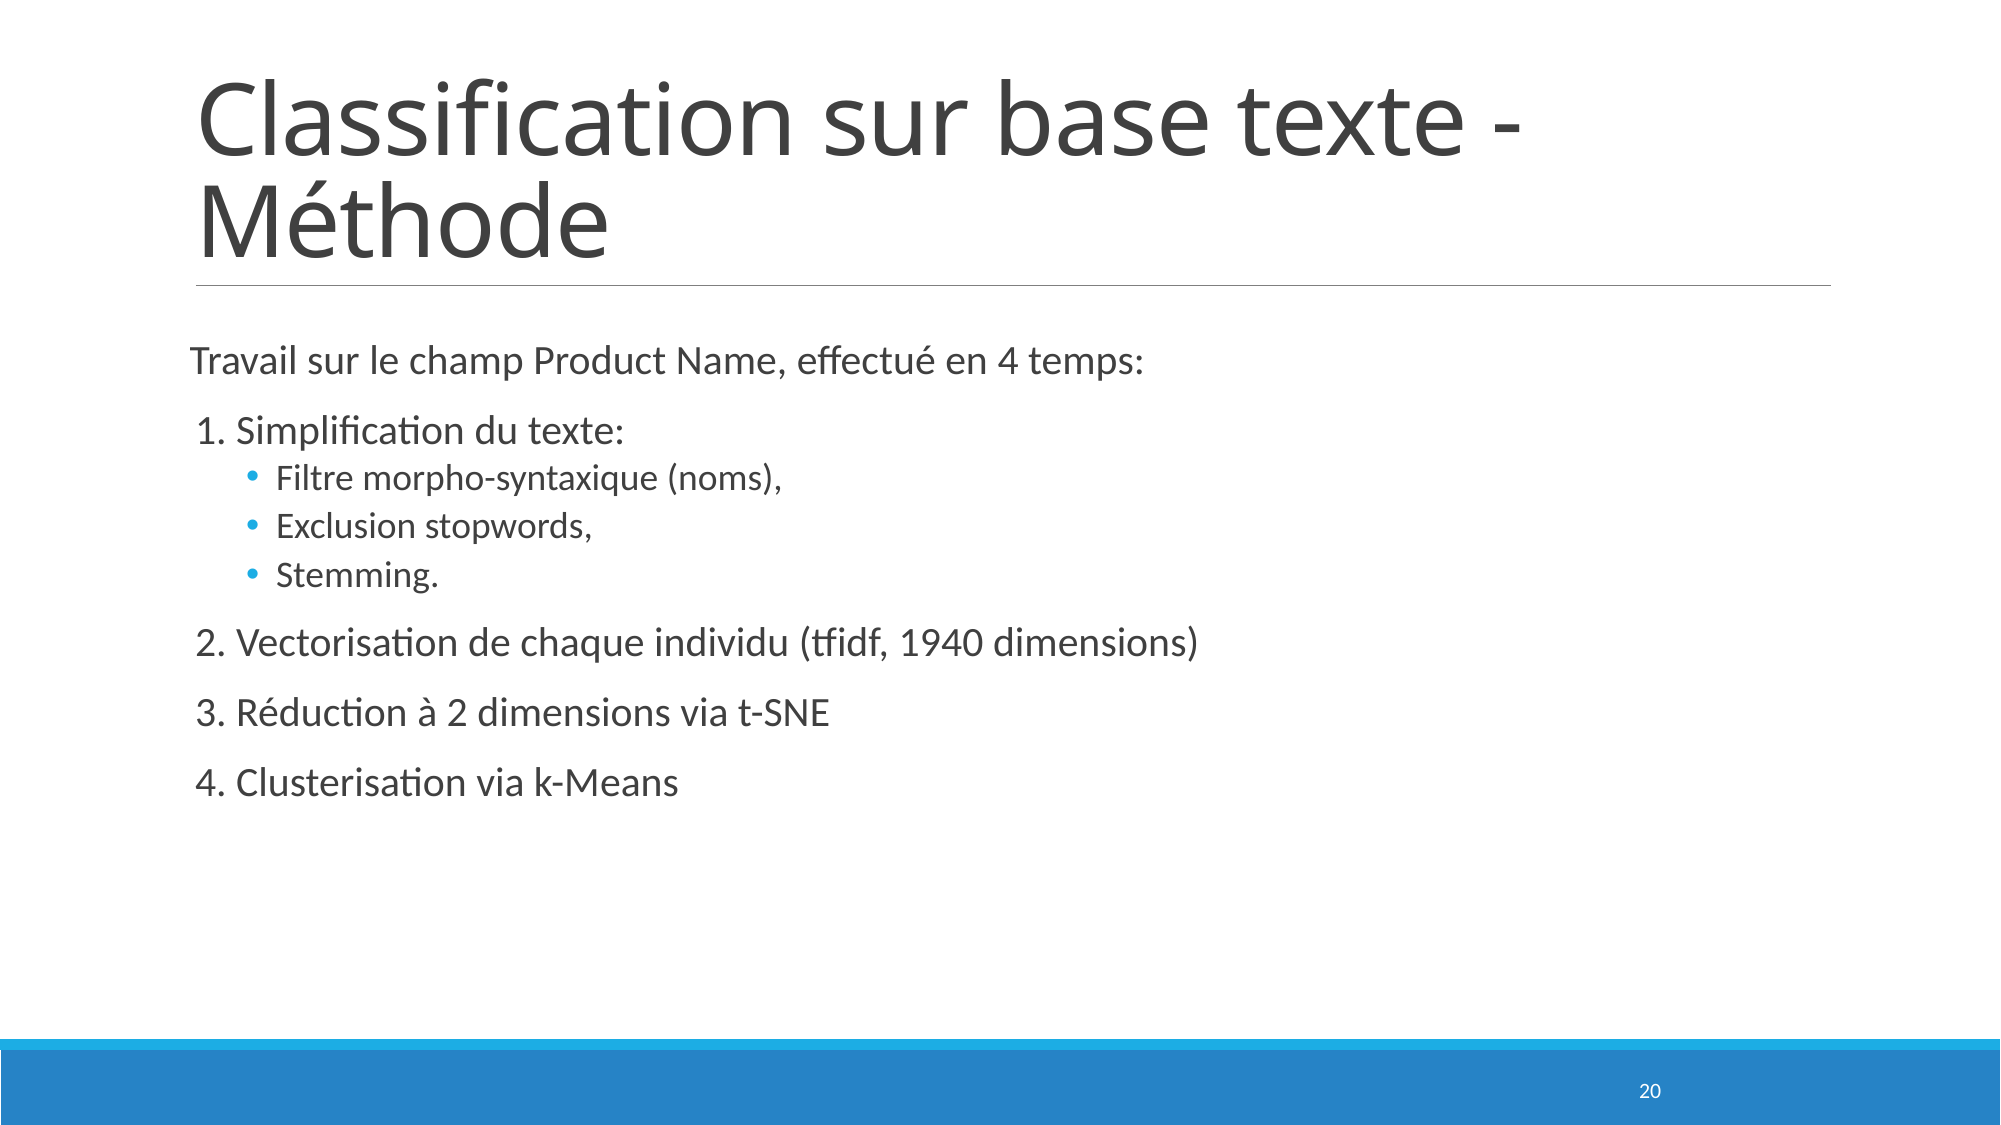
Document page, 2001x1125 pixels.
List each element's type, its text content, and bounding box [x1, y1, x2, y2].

title Classification sur base texte - Méthode [180, 47, 1831, 286]
text_box [1624, 1059, 1840, 1120]
list Travail sur le champ Product Name, effectué en 4 temps: 1. Simplification du texte: Filtre morpho-syntaxique (noms), Exclusion stopwords, Stemming. 2. Vectorisation de chaque individu (tfidf, 1940 dimensions) 3. Réduction à 2 dimensions via t-SNE 4. Clusterisation via k-Means [180, 331, 1831, 963]
